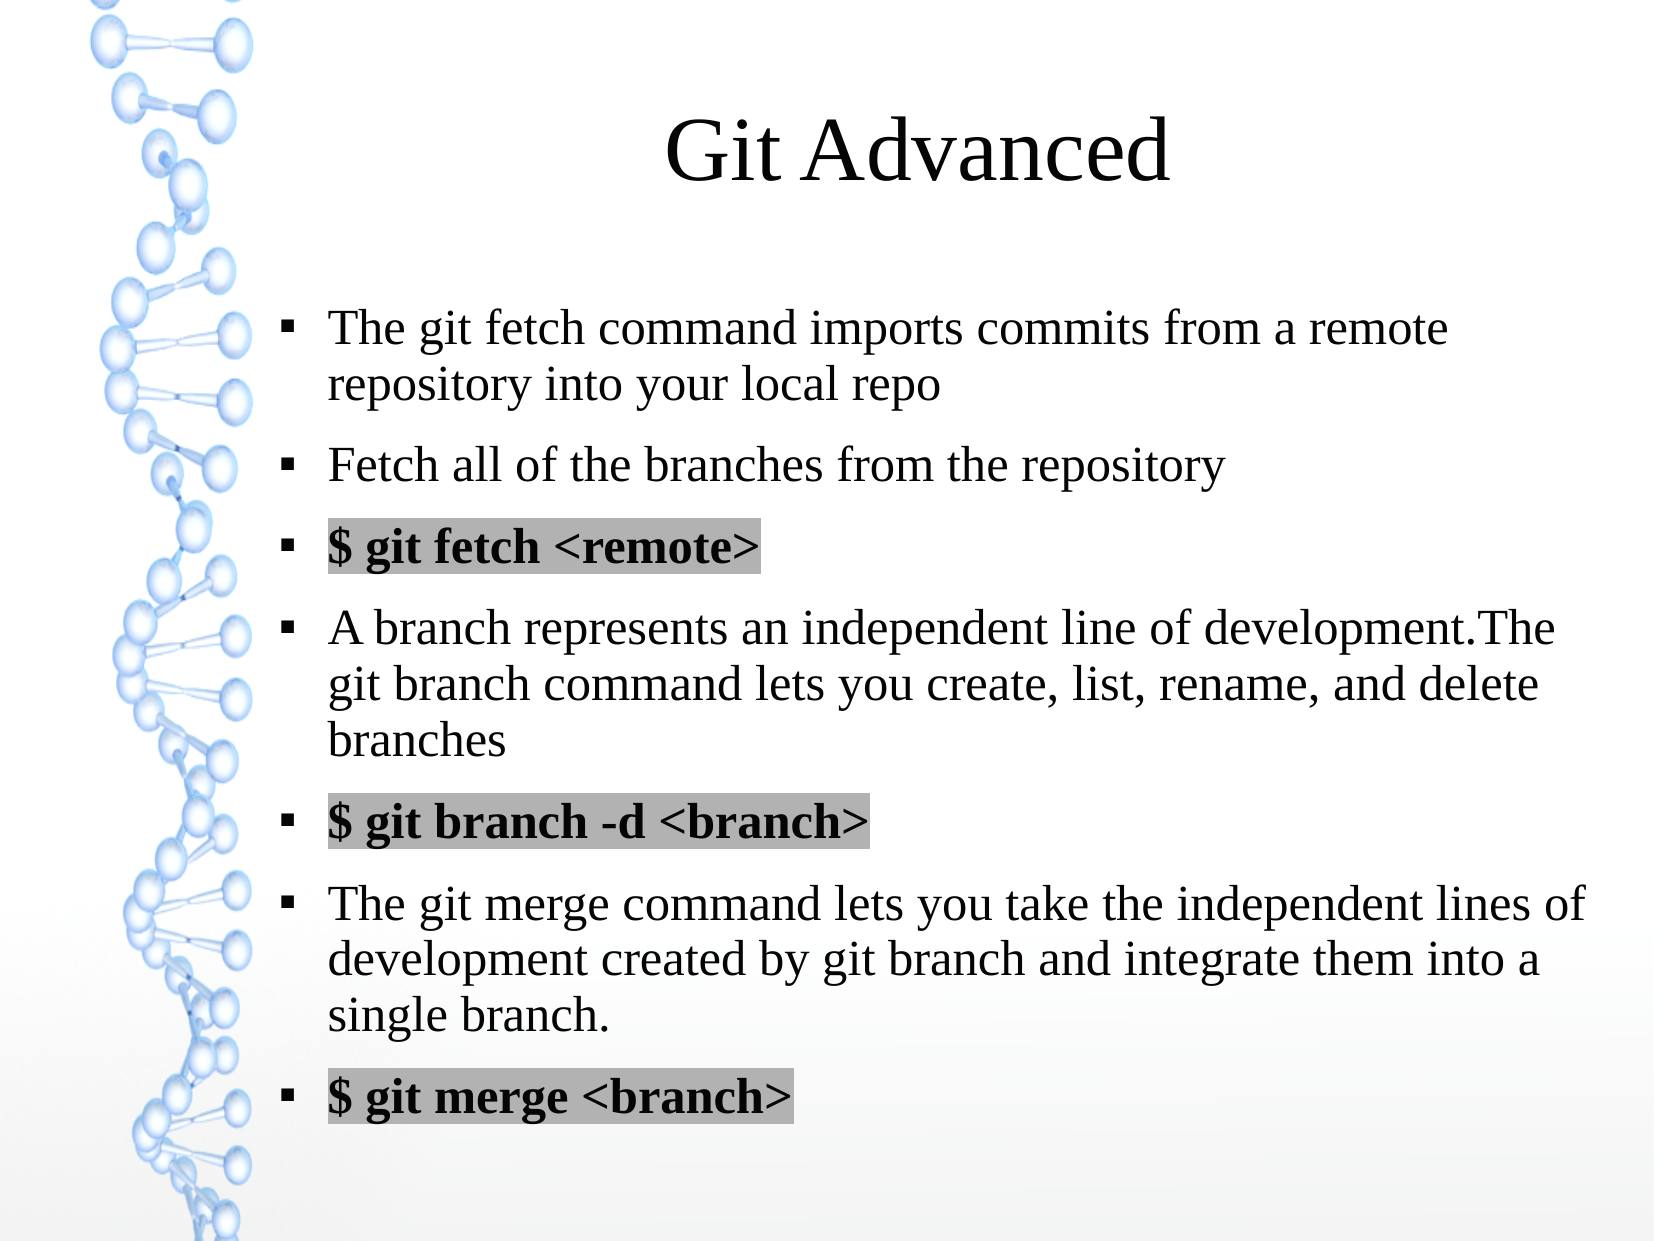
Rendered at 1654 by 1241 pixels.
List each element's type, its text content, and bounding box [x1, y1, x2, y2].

list The git fetch command imports commits from a remote repository into your local repo Fetch all of the branches from the repository $ git fetch <remote> A branch represents an independent line of development.The git branch command lets you create, list, rename, and delete branches $ git branch -d <branch> The git merge command lets you take the independent lines of development created by git branch and integrate them into a single branch. $ git merge <branch> [265, 299, 1595, 1134]
title Git Advanced [265, 47, 1595, 252]
picture [0, 0, 1654, 1241]
